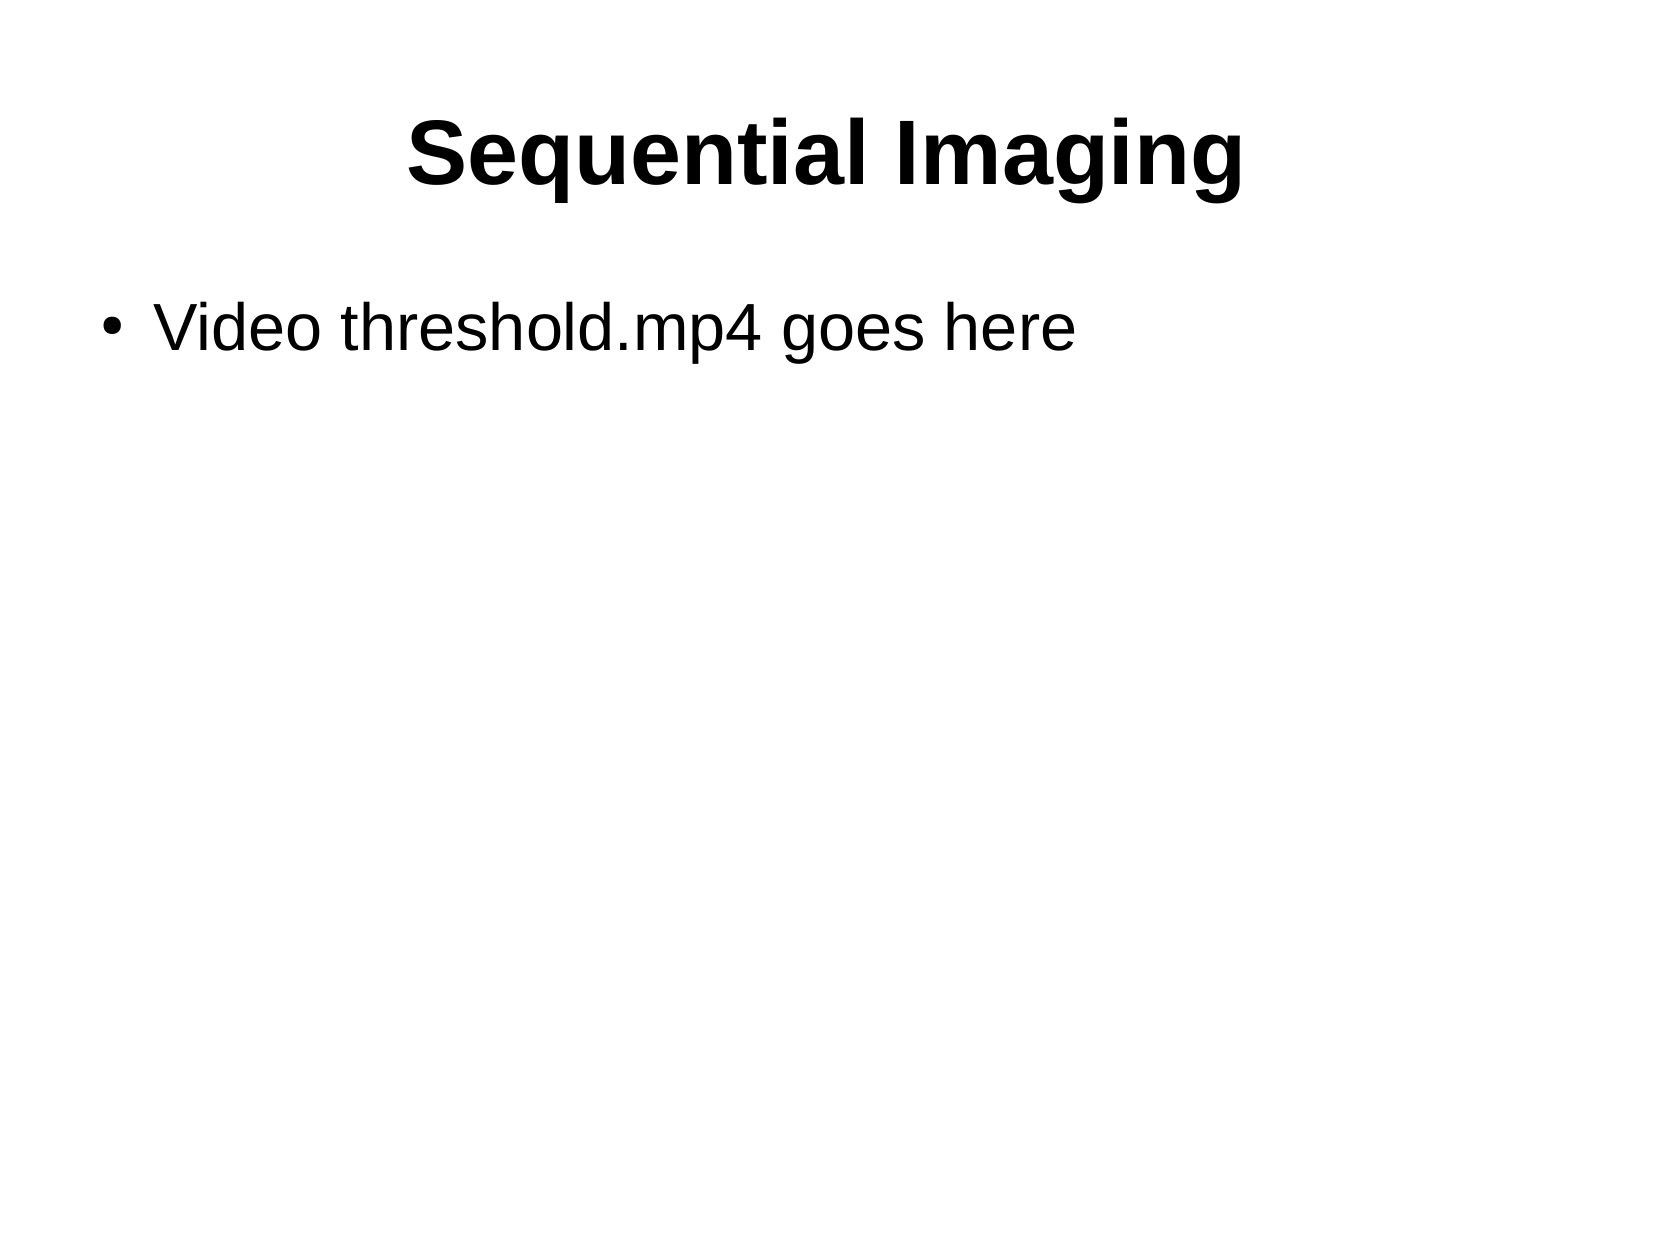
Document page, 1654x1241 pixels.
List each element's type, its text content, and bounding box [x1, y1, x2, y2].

list Video threshold.mp4 goes here [82, 290, 1571, 1010]
title Sequential Imaging [82, 49, 1571, 257]
